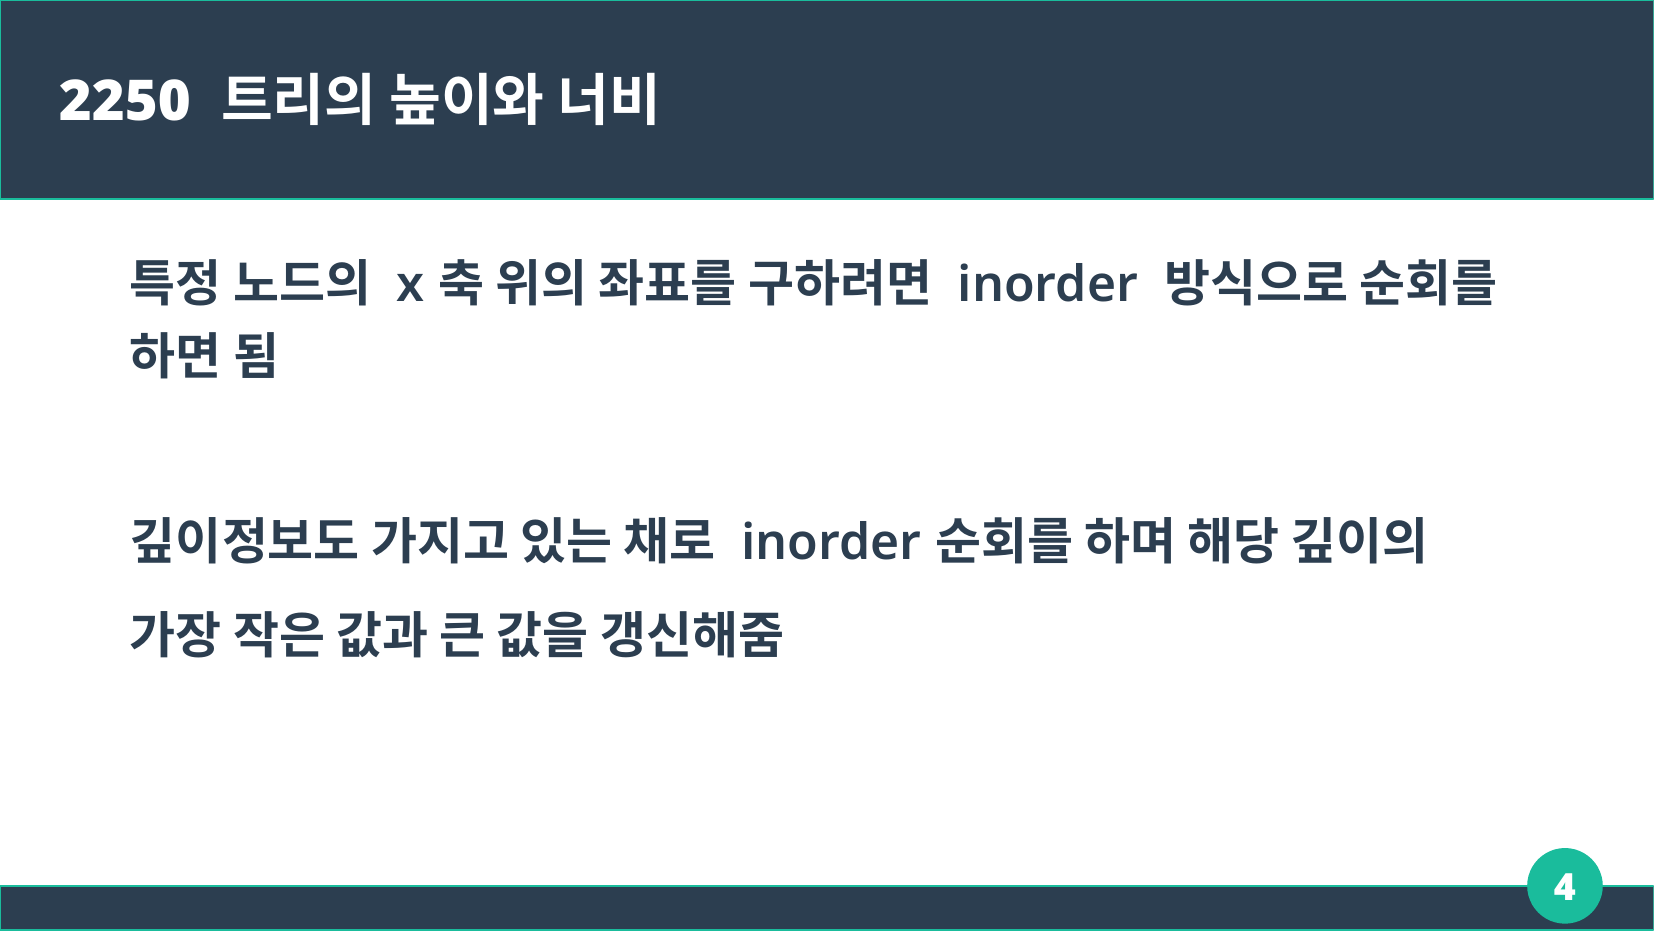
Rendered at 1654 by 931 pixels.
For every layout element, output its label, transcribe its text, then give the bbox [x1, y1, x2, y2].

list 특정 노드의 x축 위의 좌표를 구하려면 inorder 방식으로 순회를 하면 됨 깊이정보도 가지고 있는 채로 inorder순회를 하며 해당 깊이의 가장 작은 값과 큰 값을 갱신해줌 [59, 243, 1595, 864]
title 2250 트리의 높이와 너비 [59, 37, 1595, 155]
